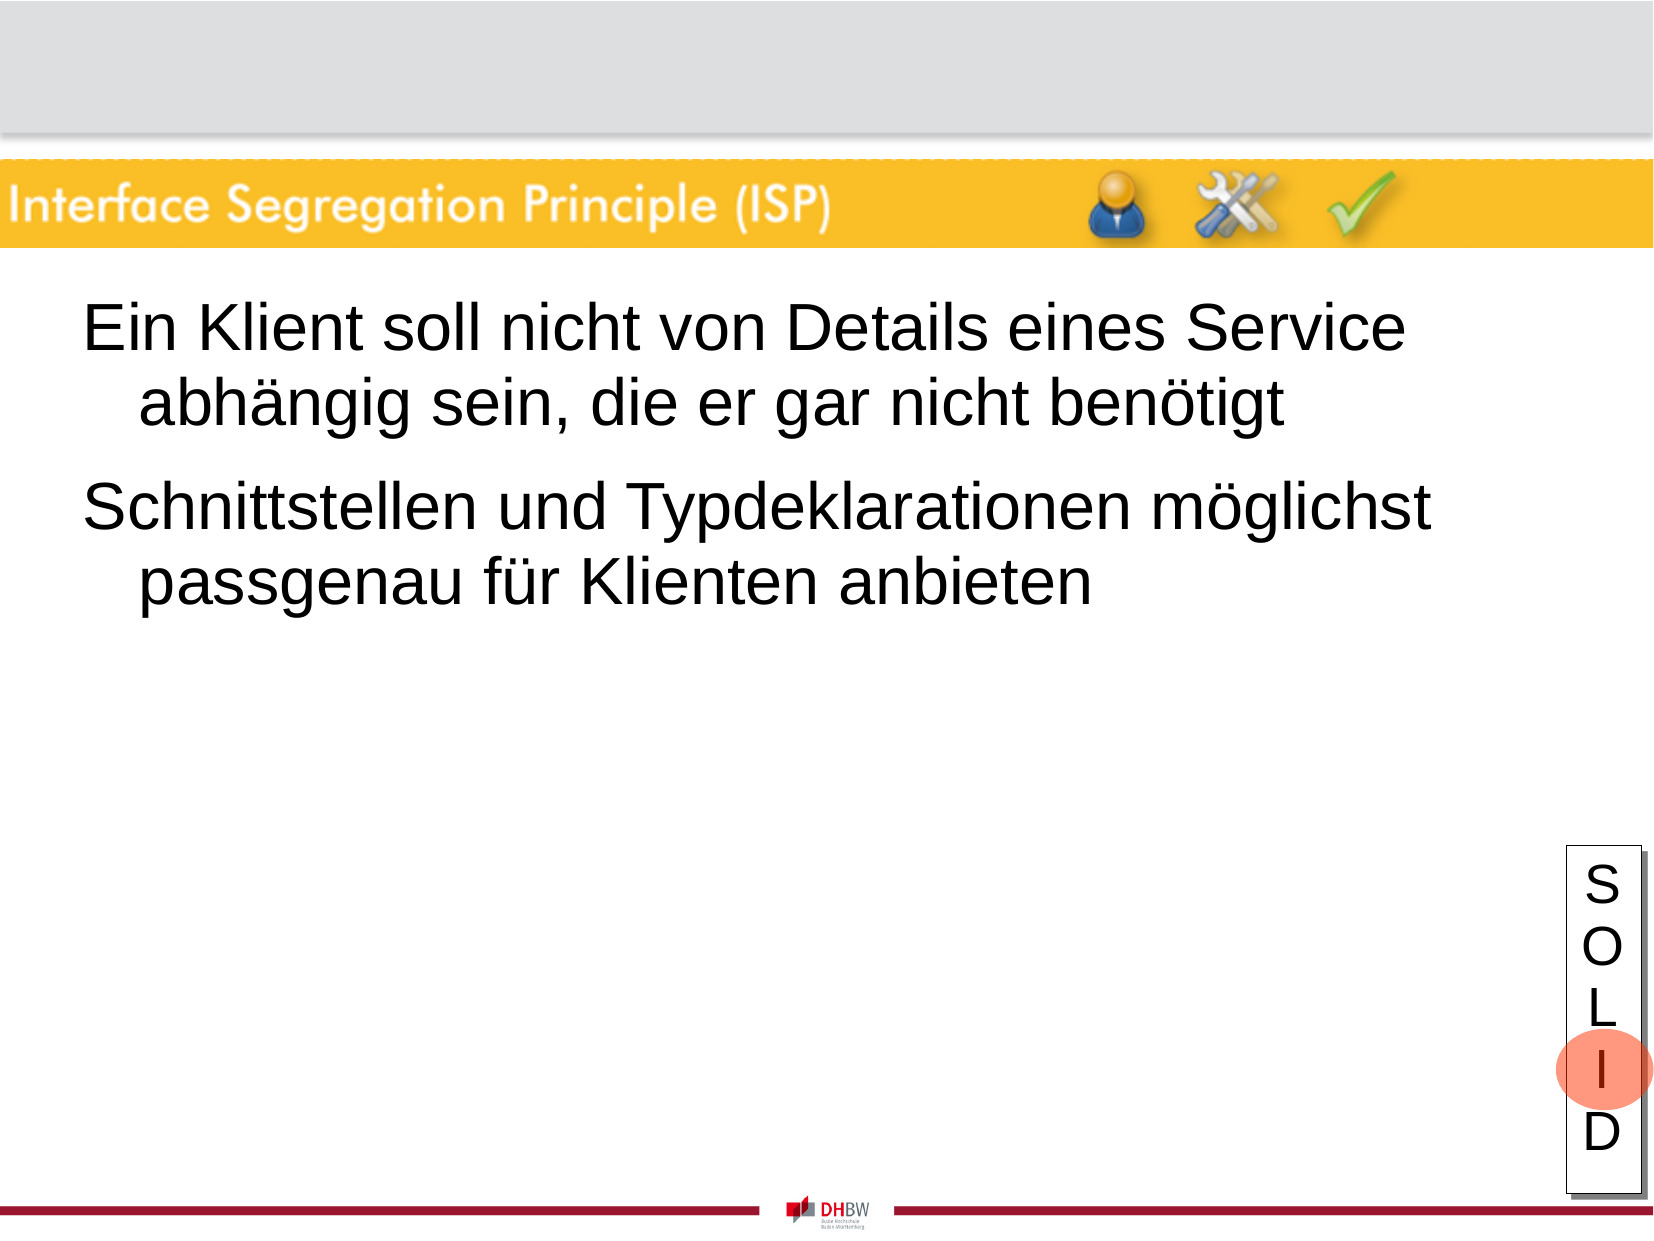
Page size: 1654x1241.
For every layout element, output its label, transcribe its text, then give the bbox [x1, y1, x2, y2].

picture [0, 1, 1654, 1237]
text_box [1555, 1028, 1654, 1111]
list Ein Klient soll nicht von Details eines Service abhängig sein, die er gar nicht benötigt Schnittstellen und Typdeklarationen möglichst passgenau für Klienten anbieten [82, 290, 1571, 1010]
text_box S O L I D [1566, 845, 1642, 1043]
text_box S O L I D [1566, 1096, 1642, 1194]
